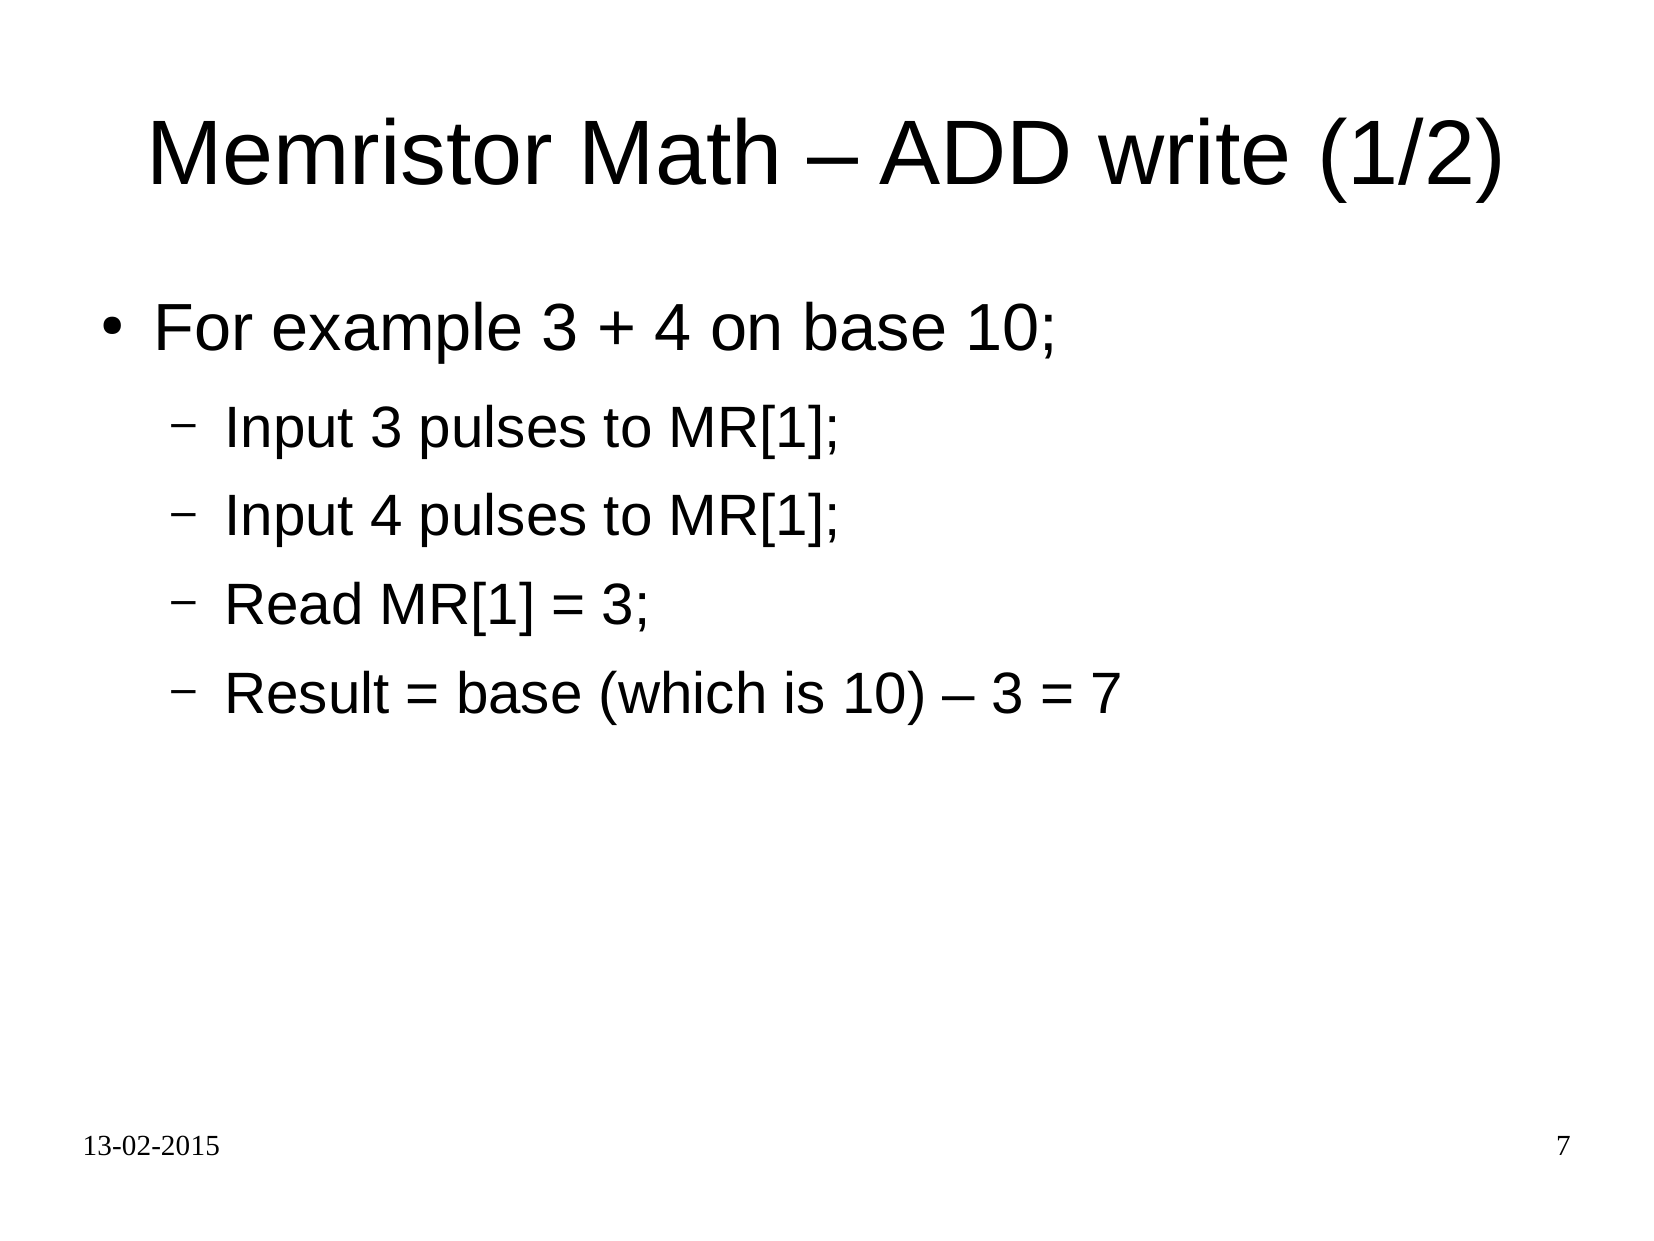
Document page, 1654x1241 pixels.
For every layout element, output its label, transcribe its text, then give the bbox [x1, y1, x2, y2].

list For example 3 + 4 on base 10; Input 3 pulses to MR[1]; Input 4 pulses to MR[1]; Read MR[1] = 3; Result = base (which is 10) – 3 = 7 [82, 290, 1571, 1010]
title Memristor Math – ADD write (1/2) [82, 49, 1571, 257]
